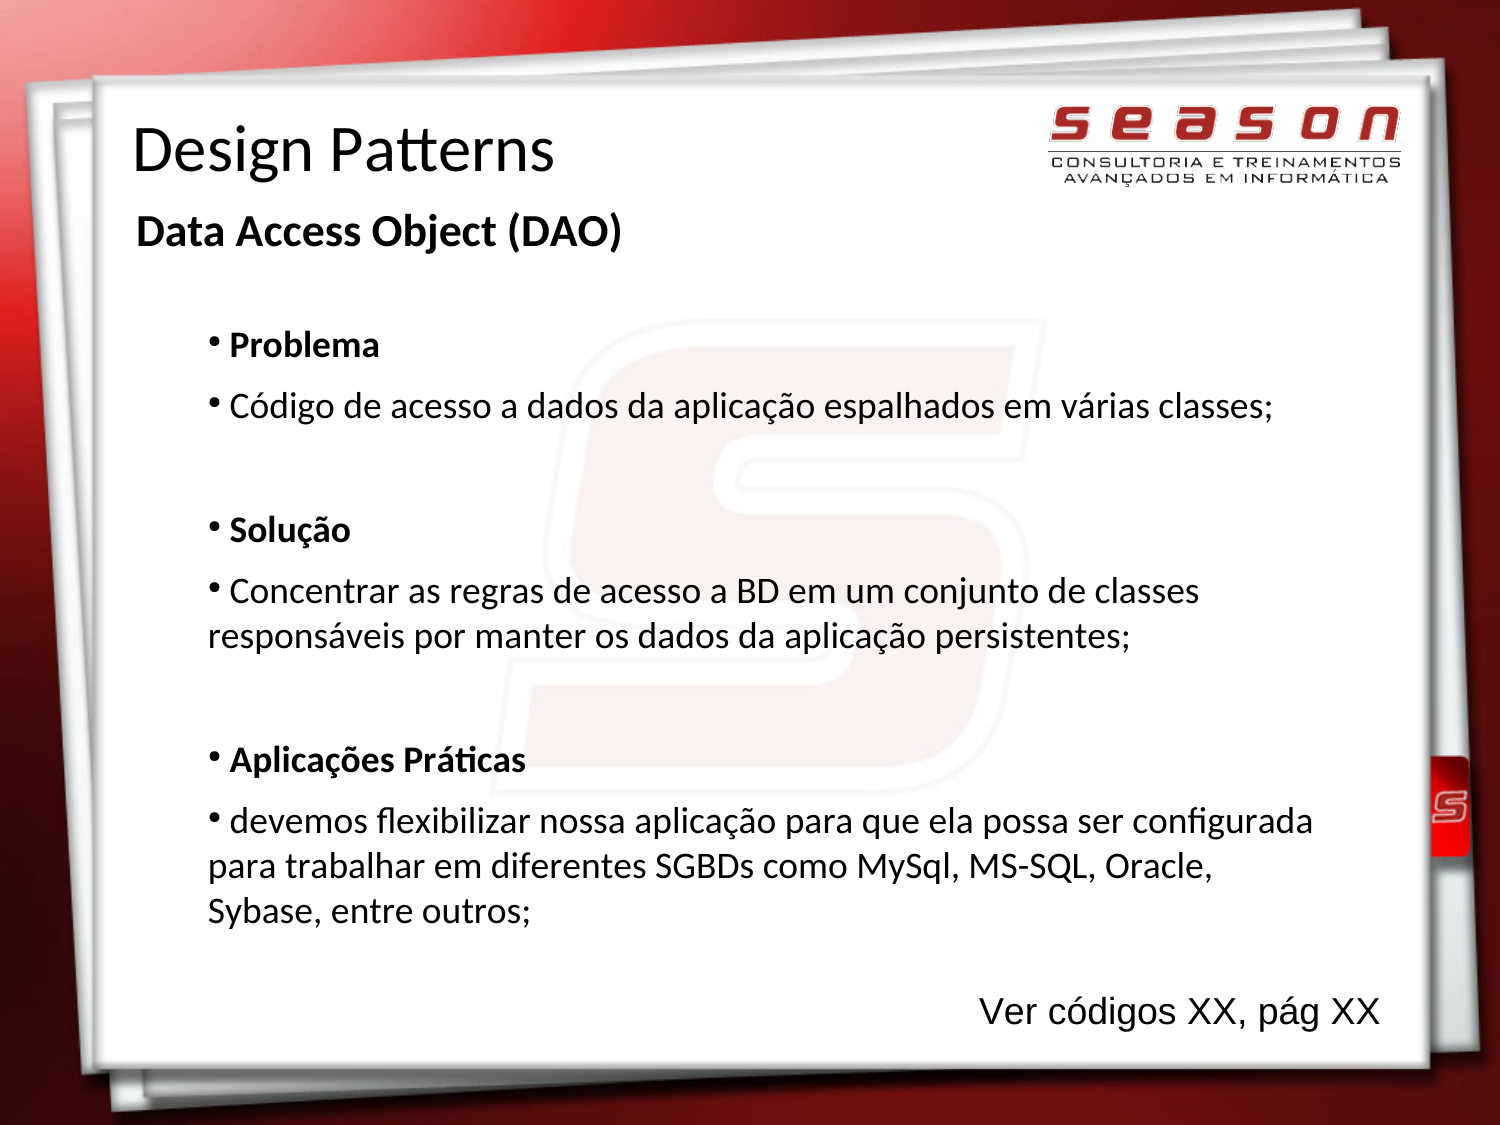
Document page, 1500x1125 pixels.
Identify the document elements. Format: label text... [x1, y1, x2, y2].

text_box Problema Código de acesso a dados da aplicação espalhados em várias classes; Solução Concentrar as regras de acesso a BD em um conjunto de classes responsáveis por manter os dados da aplicação persistentes; Aplicações Práticas devemos flexibilizar nossa aplicação para que ela possa ser configurada para trabalhar em diferentes SGBDs como MySql, MS-SQL, Oracle, Sybase, entre outros; [207, 274, 1328, 977]
title Design Patterns [118, 33, 1394, 257]
text_box Ver códigos XX, pág XX [708, 979, 1396, 1040]
picture [0, 0, 1500, 1125]
text_box Data Access Object (DAO) [119, 200, 1240, 256]
